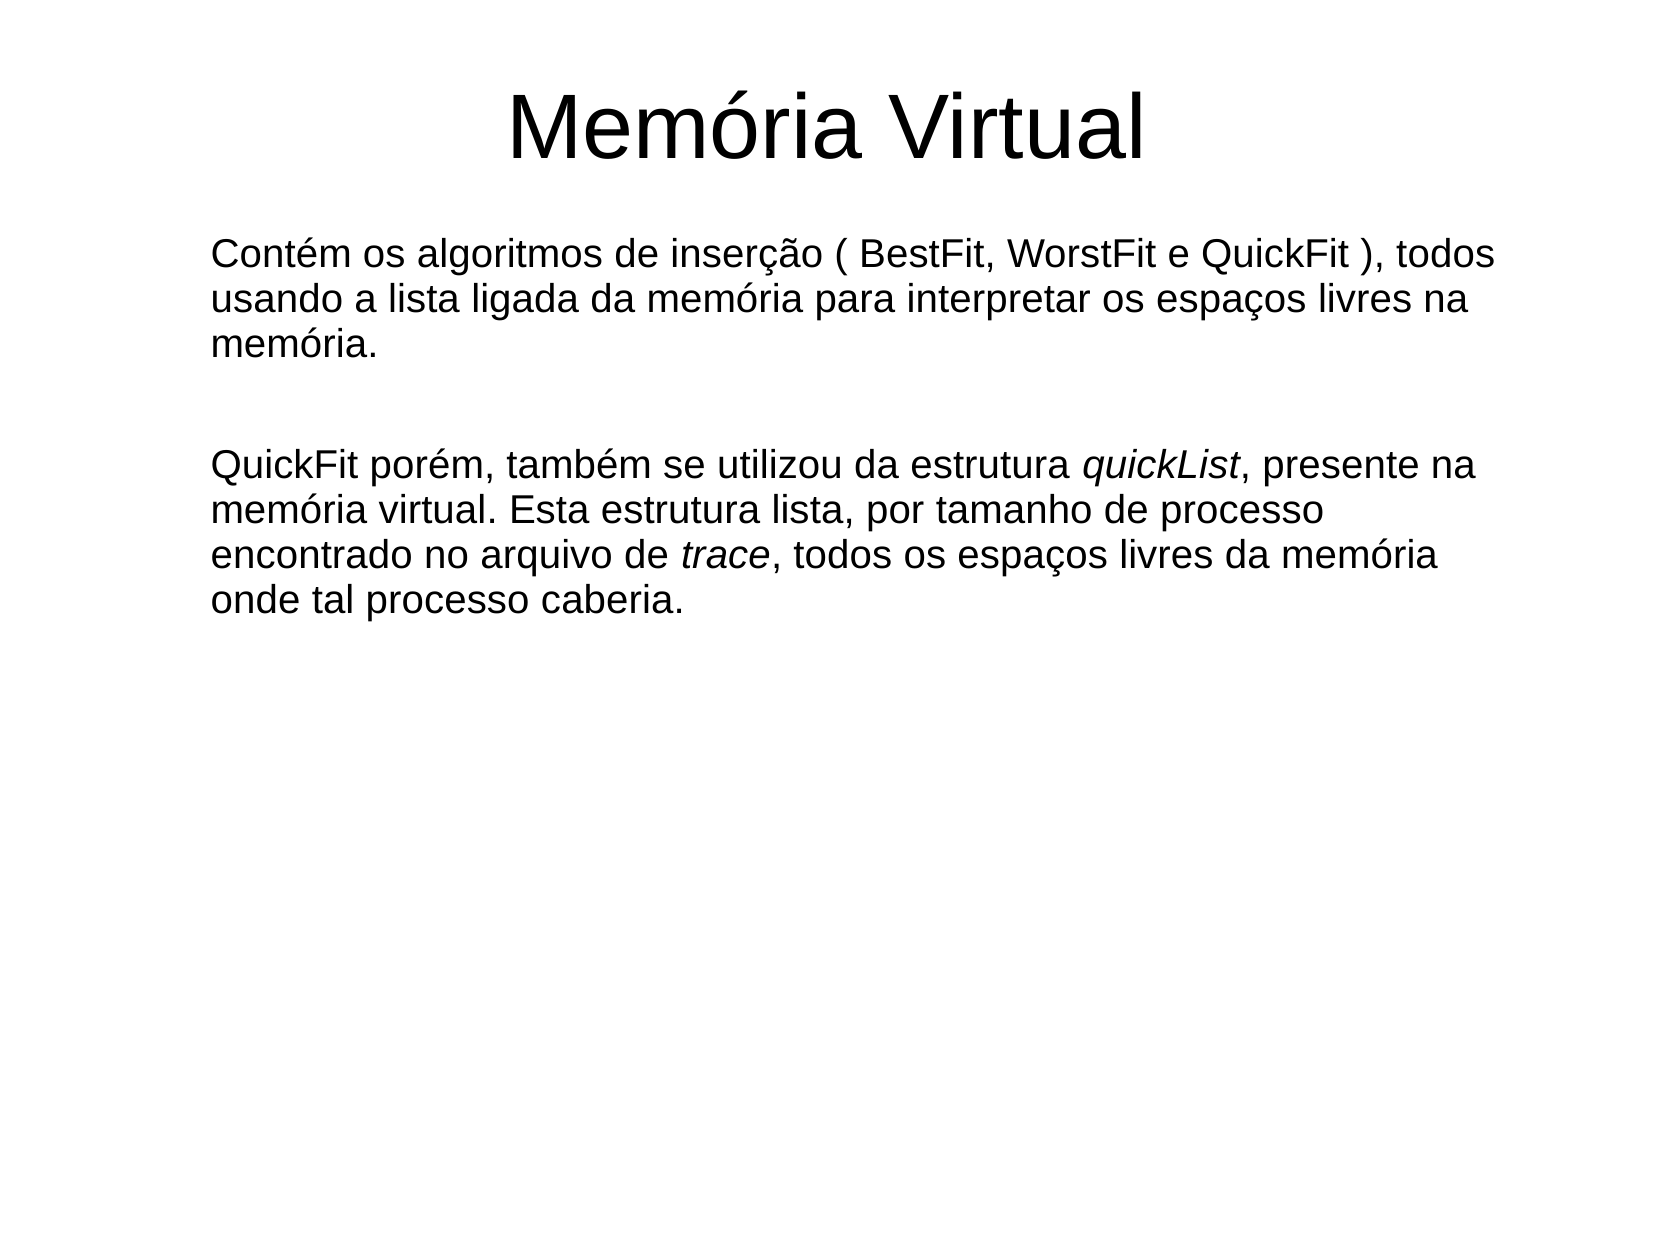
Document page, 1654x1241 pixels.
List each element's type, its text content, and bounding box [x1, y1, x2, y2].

list Contém os algoritmos de inserção ( BestFit, WorstFit e QuickFit ), todos usando a lista ligada da memória para interpretar os espaços livres na memória. QuickFit porém, também se utilizou da estrutura quickList, presente na memória virtual. Esta estrutura lista, por tamanho de processo encontrado no arquivo de trace, todos os espaços livres da memória onde tal processo caberia. [23, 231, 1512, 626]
title Memória Virtual [82, 23, 1571, 231]
